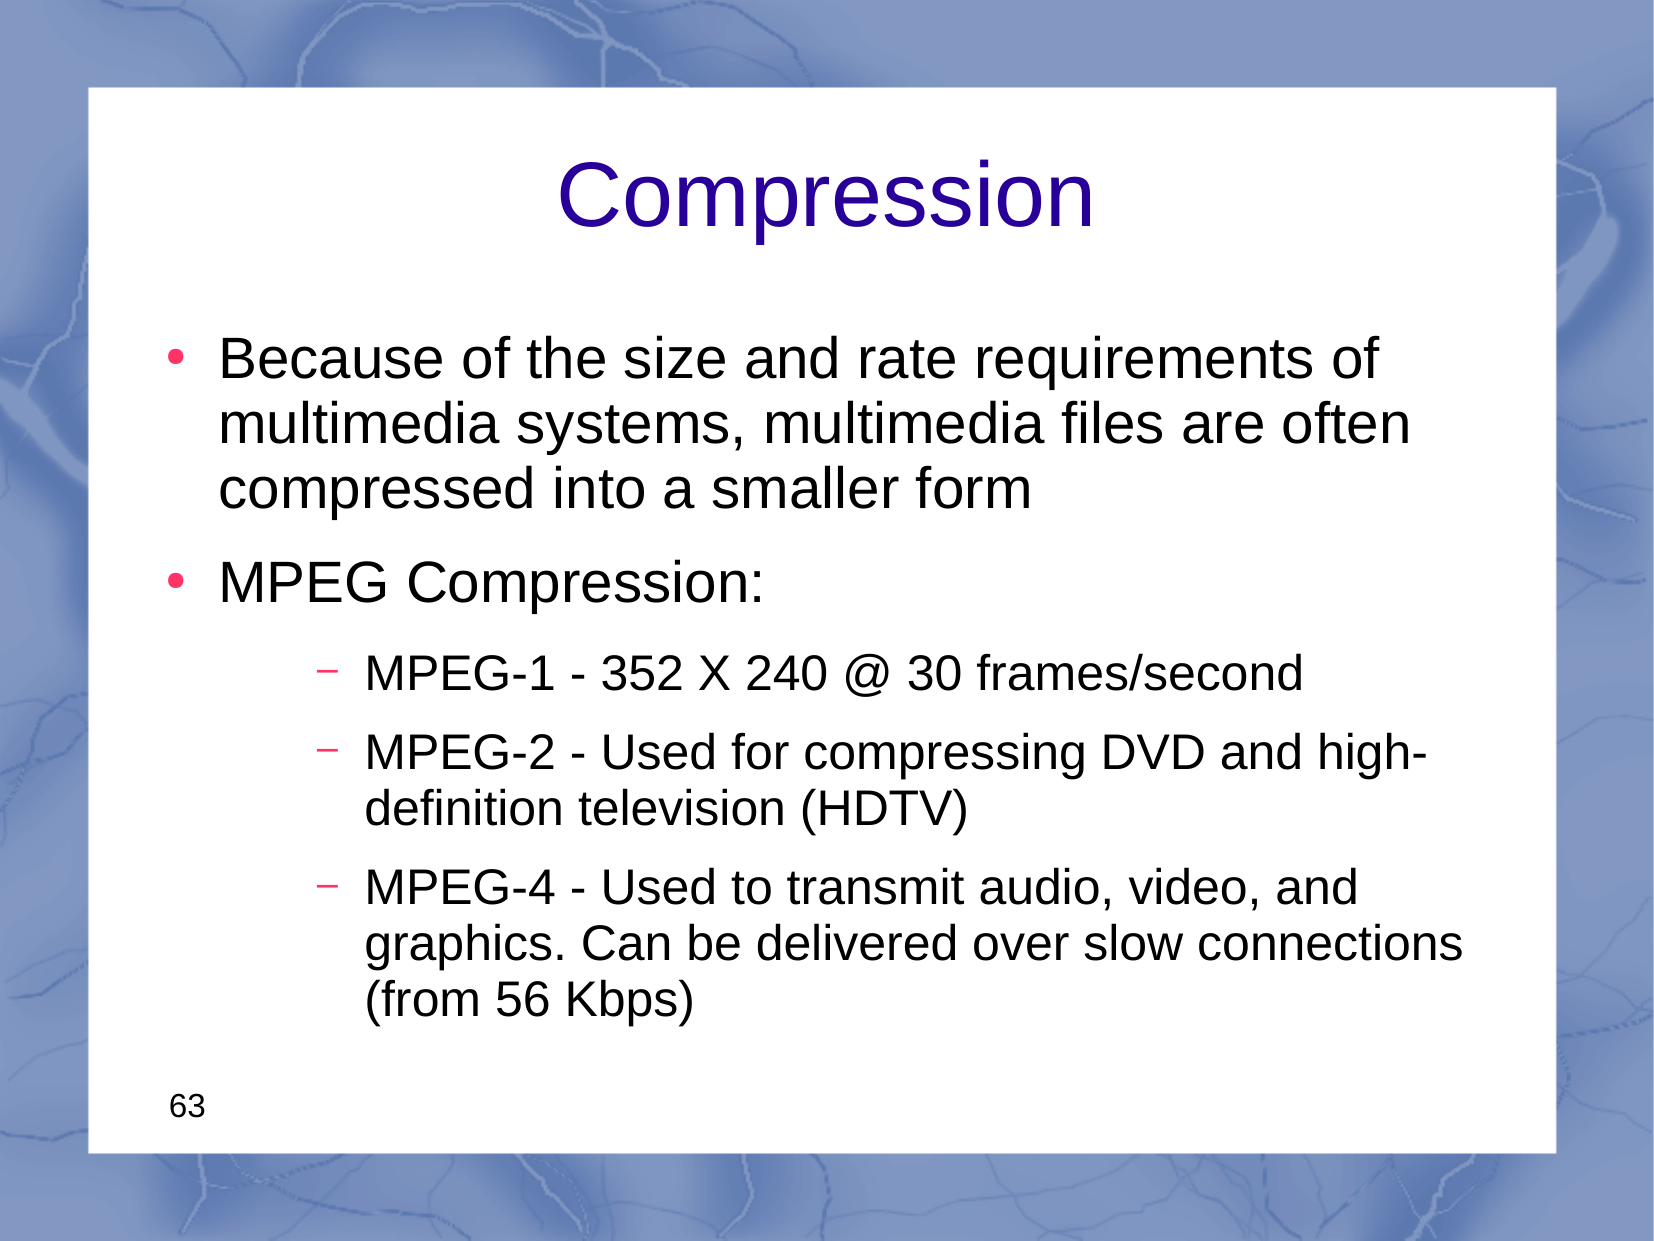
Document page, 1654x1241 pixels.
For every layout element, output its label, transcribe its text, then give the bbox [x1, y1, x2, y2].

picture [0, 0, 1654, 1241]
title Compression [118, 90, 1536, 298]
list Because of the size and rate requirements of multimedia systems, multimedia files are often compressed into a smaller form MPEG Compression: MPEG-1 - 352 X 240 @ 30 frames/second MPEG-2 - Used for compressing DVD and high-definition television (HDTV) MPEG-4 - Used to transmit audio, video, and graphics. Can be delivered over slow connections (from 56 Kbps) [147, 325, 1506, 1095]
